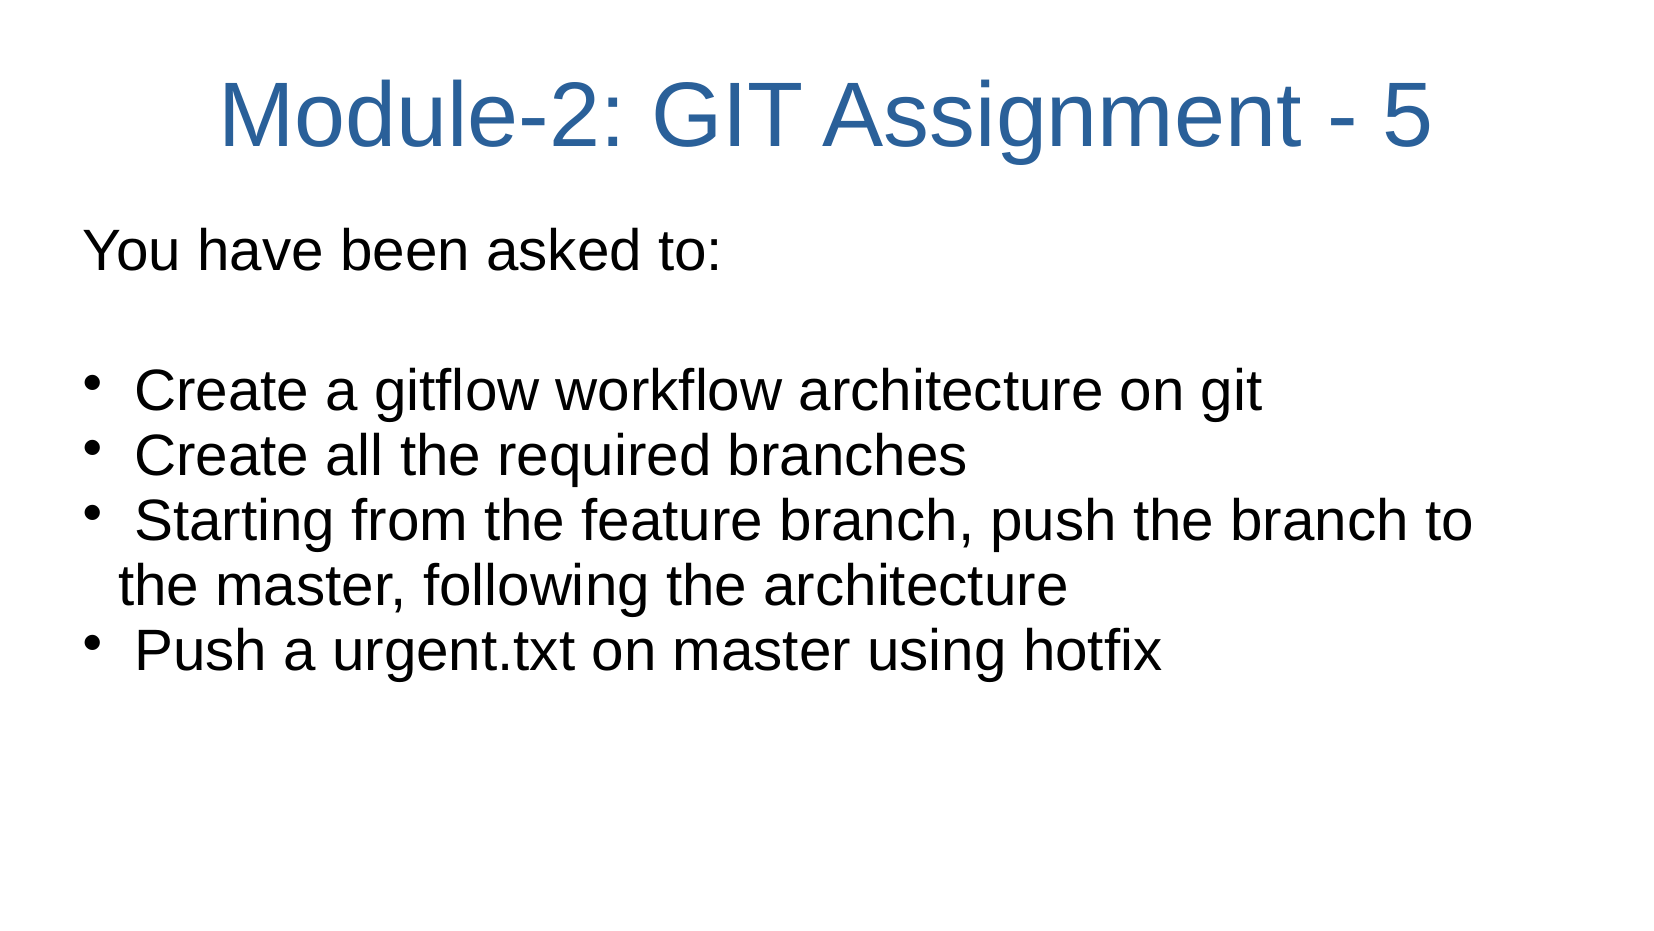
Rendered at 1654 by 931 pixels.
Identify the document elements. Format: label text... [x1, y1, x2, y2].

subtitle You have been asked to: Create a gitflow workflow architecture on git Create all the required branches Starting from the feature branch, push the branch to the master, following the architecture Push a urgent.txt on master using hotfix [82, 217, 1571, 758]
title Module-2: GIT Assignment - 5 [82, 37, 1571, 193]
